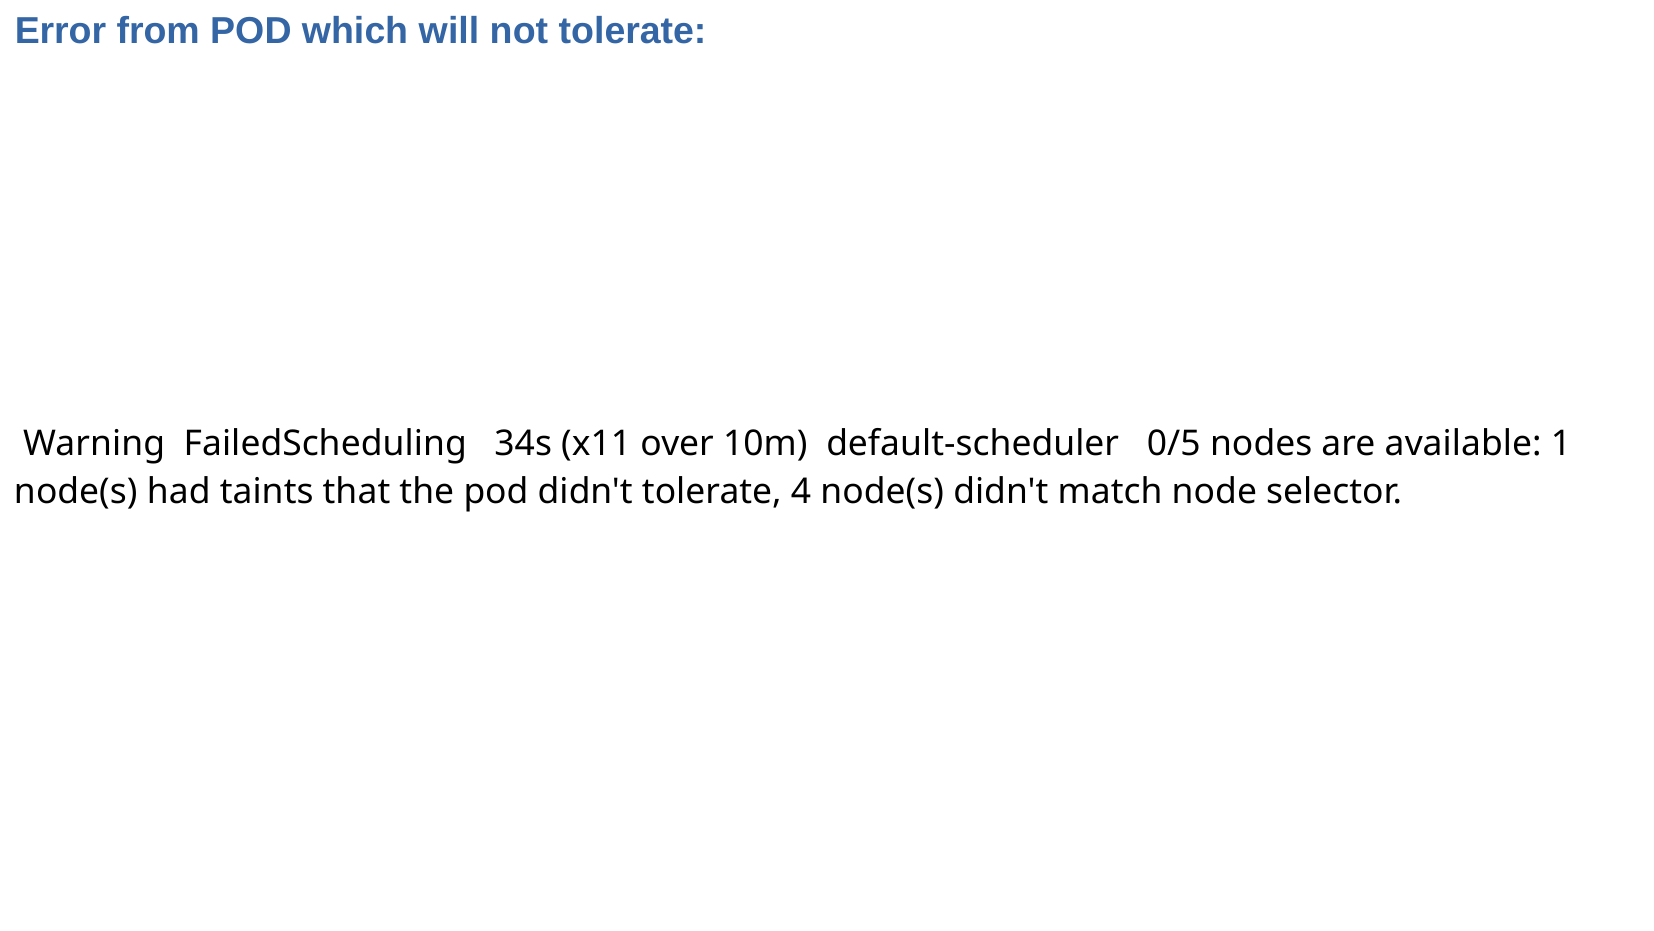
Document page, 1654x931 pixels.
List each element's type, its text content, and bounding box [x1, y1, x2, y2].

text_box Warning FailedScheduling 34s (x11 over 10m) default-scheduler 0/5 nodes are available: 1 node(s) had taints that the pod didn't tolerate, 4 node(s) didn't match node selector. [0, 410, 1654, 521]
text_box Error from POD which will not tolerate: [0, 2, 723, 60]
